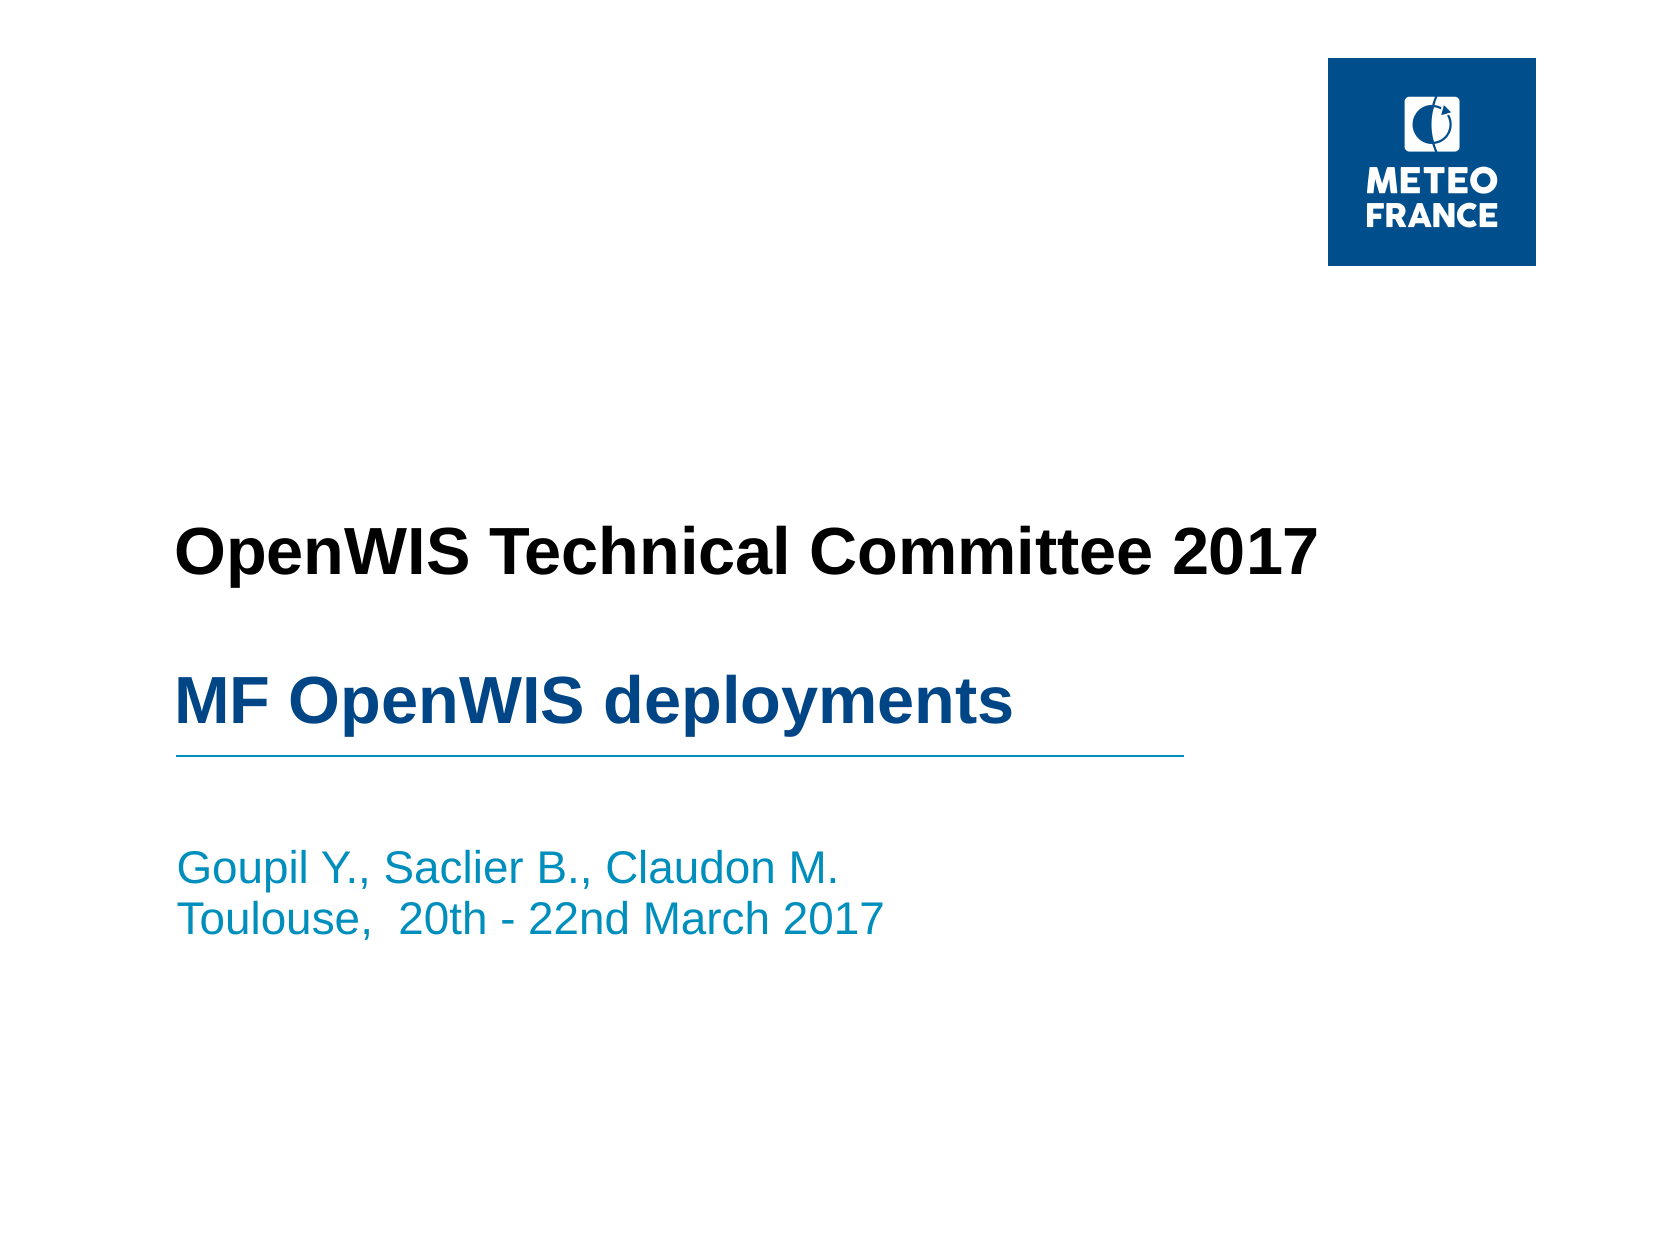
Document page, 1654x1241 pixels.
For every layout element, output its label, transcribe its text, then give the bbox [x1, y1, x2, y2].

title OpenWIS Technical Committee 2017 MF OpenWIS deployments [174, 513, 1518, 739]
picture [1328, 58, 1536, 266]
title Goupil Y., Saclier B., Claudon M. Toulouse, 20th - 22nd March 2017 [176, 813, 1535, 973]
